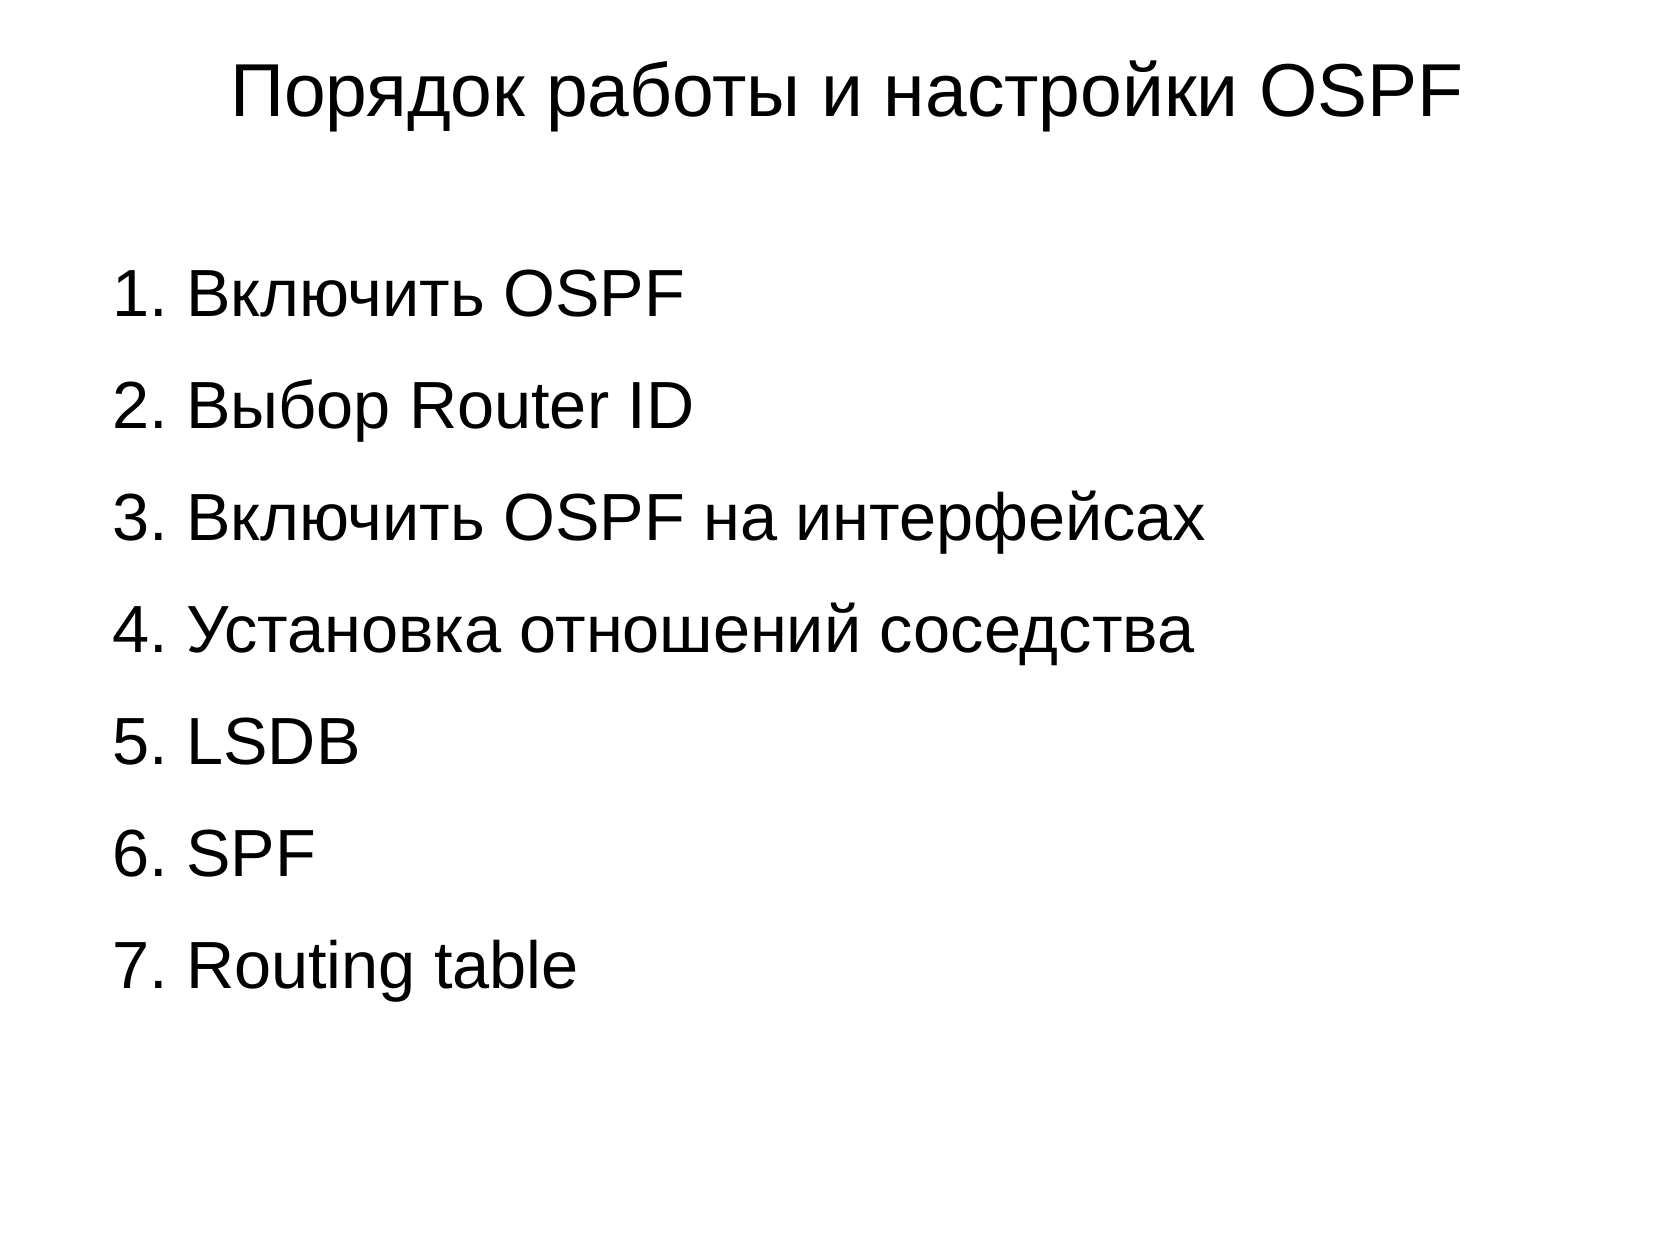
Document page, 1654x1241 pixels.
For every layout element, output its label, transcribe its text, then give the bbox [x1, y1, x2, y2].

title Порядок работы и настройки OSPF [82, 48, 1613, 133]
text_box 1. Включить OSPF 2. Выбор Router ID 3. Включить OSPF на интерфейсах 4. Установка отношений соседства 5. LSDB 6. SPF 7. Routing table [112, 171, 1576, 1088]
